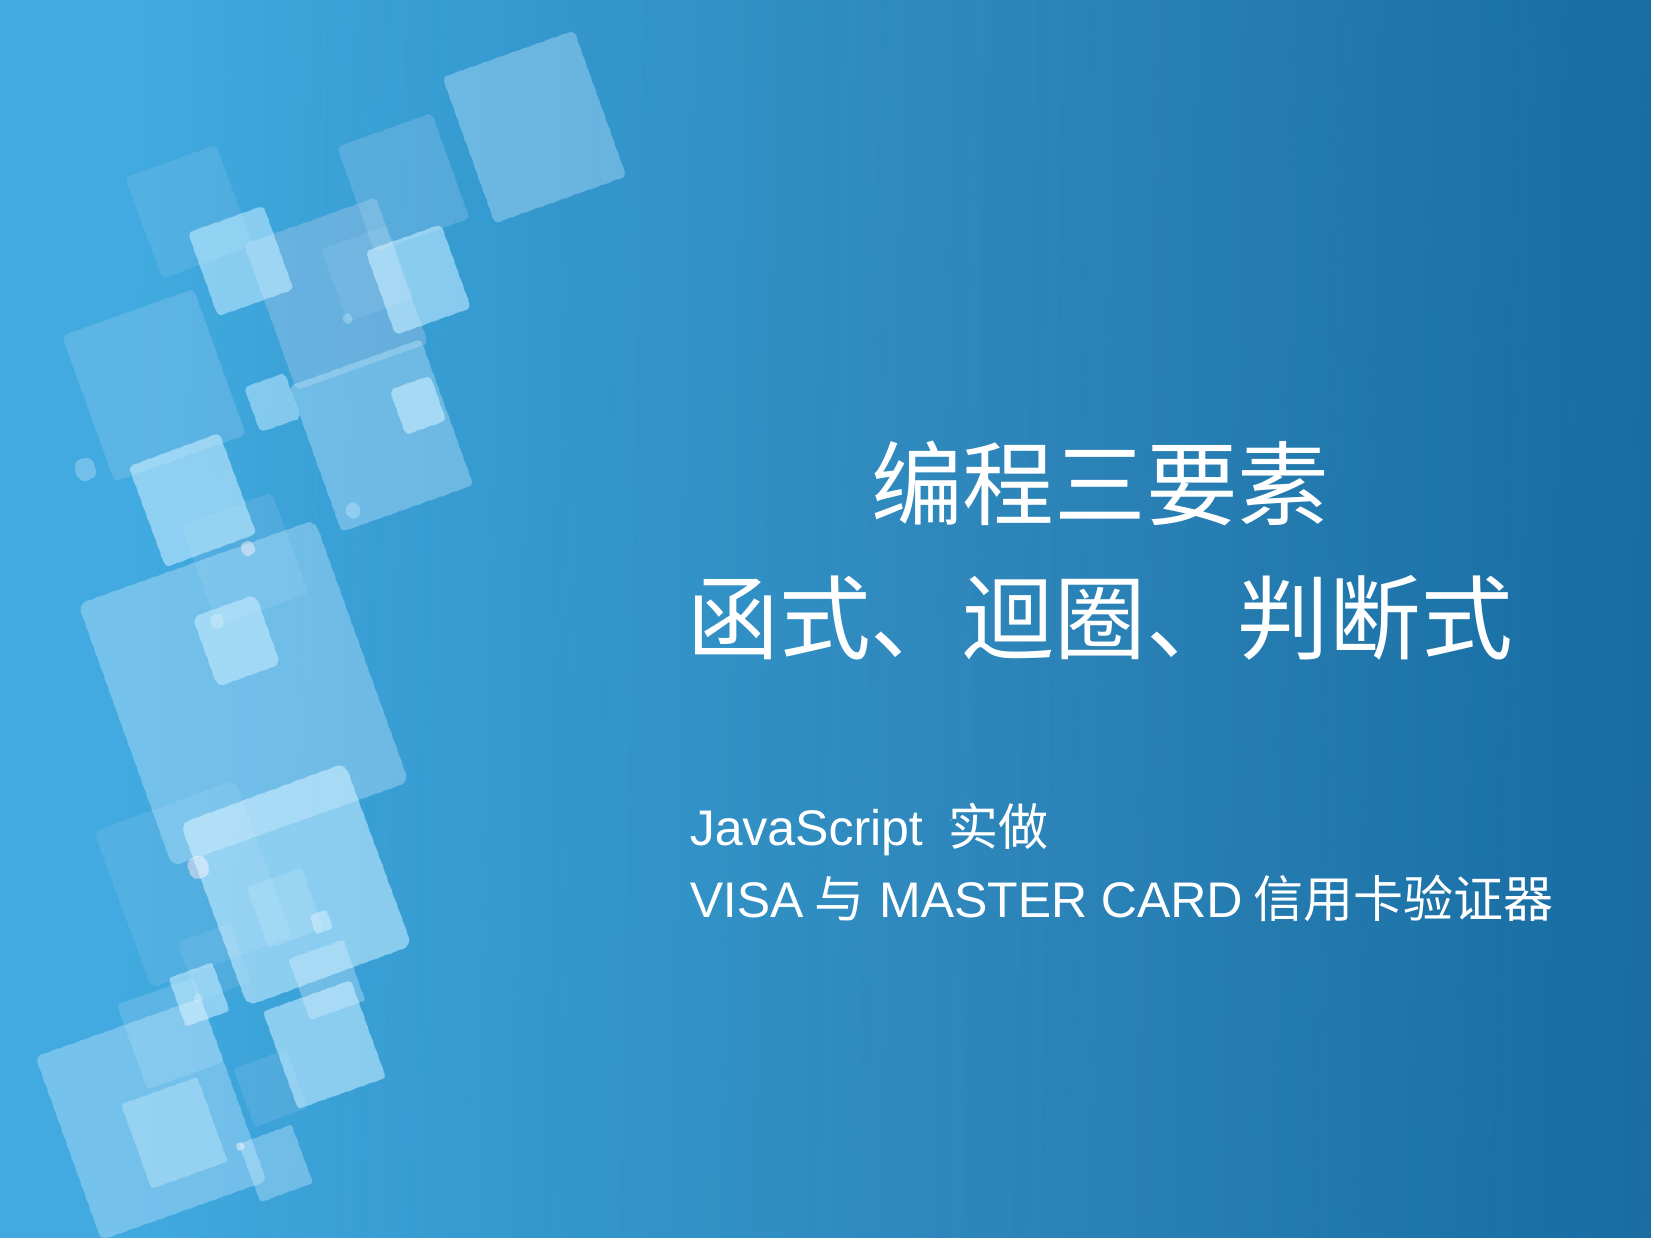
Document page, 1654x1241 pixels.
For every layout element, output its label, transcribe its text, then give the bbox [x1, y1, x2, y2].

picture [0, 0, 1651, 1238]
text_box JavaScript 实做 VISA与MASTER CARD信用卡验证器 [675, 780, 1613, 1013]
title 编程三要素 函式、迴圈、判断式 [637, 412, 1564, 679]
